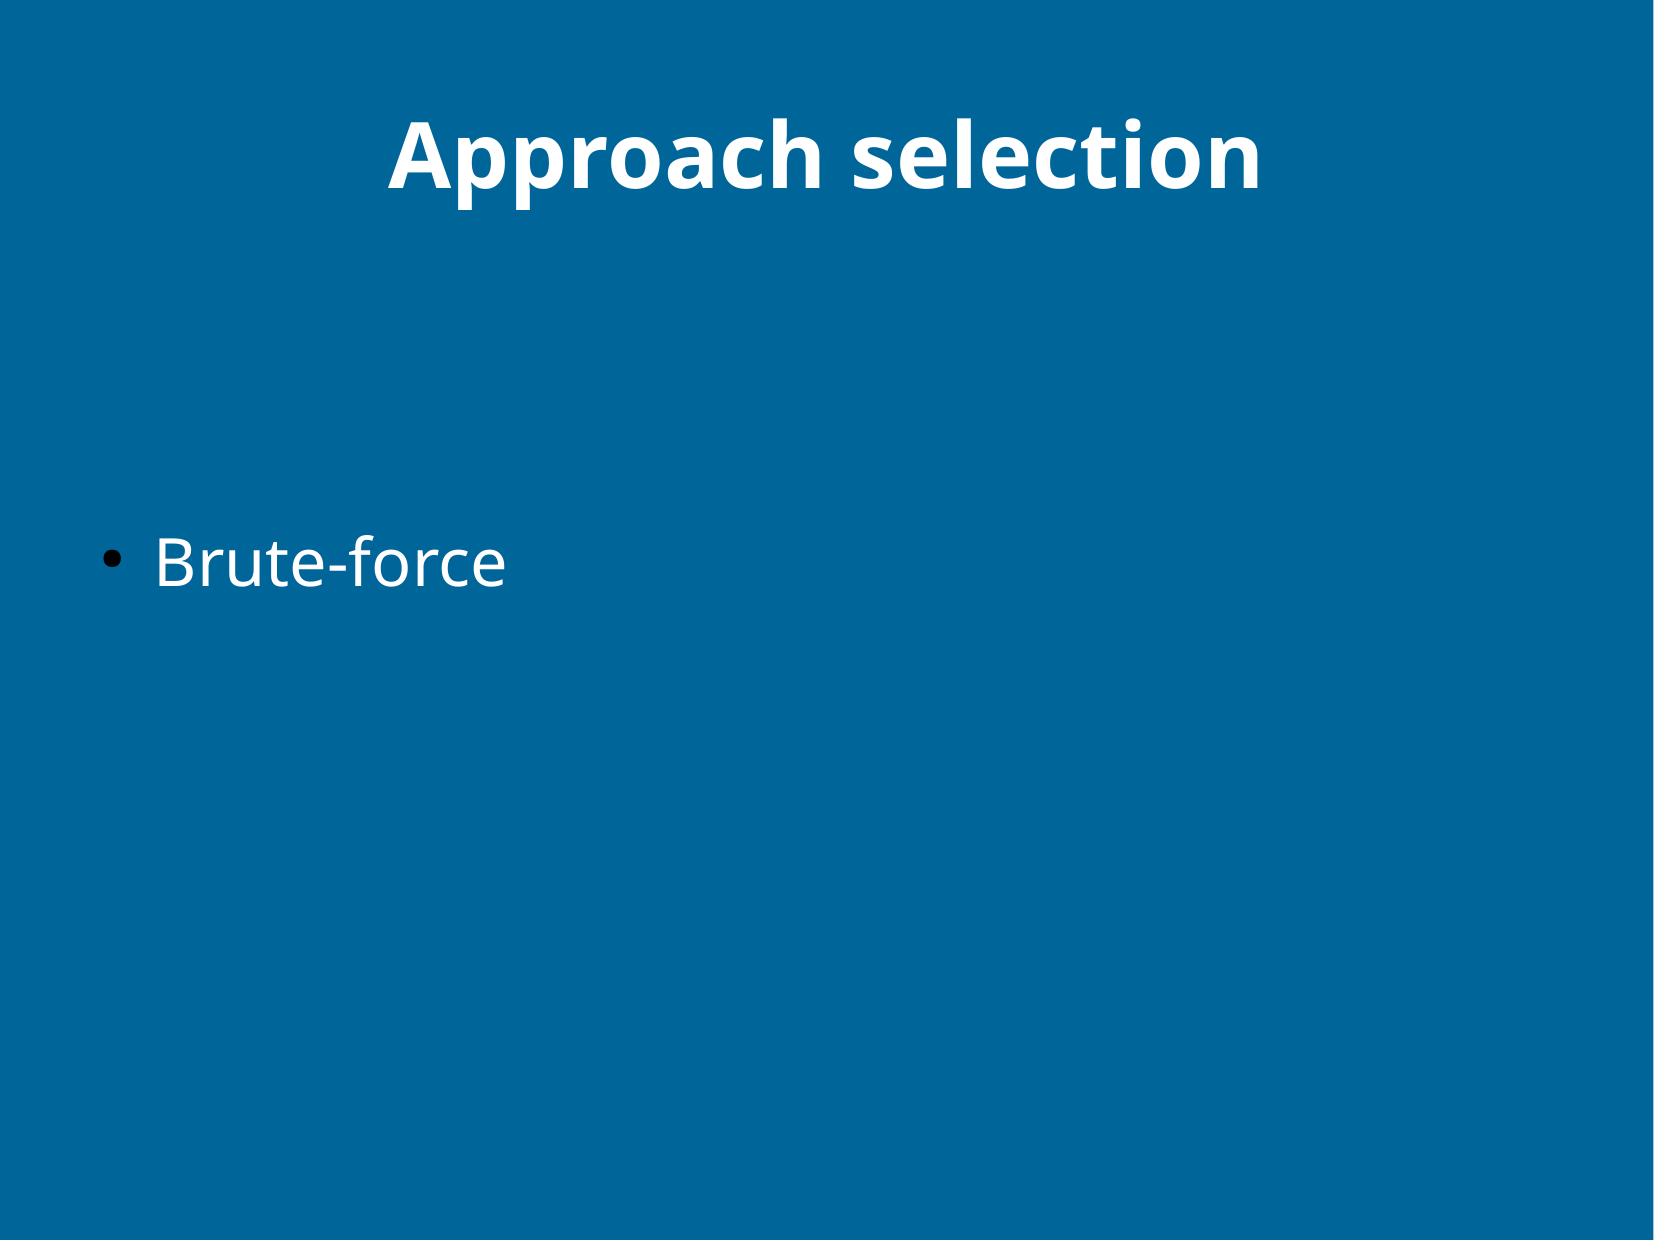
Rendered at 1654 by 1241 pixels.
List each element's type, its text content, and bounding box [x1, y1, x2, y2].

title Approach selection [82, 49, 1571, 257]
list Brute-force [82, 290, 1571, 1109]
